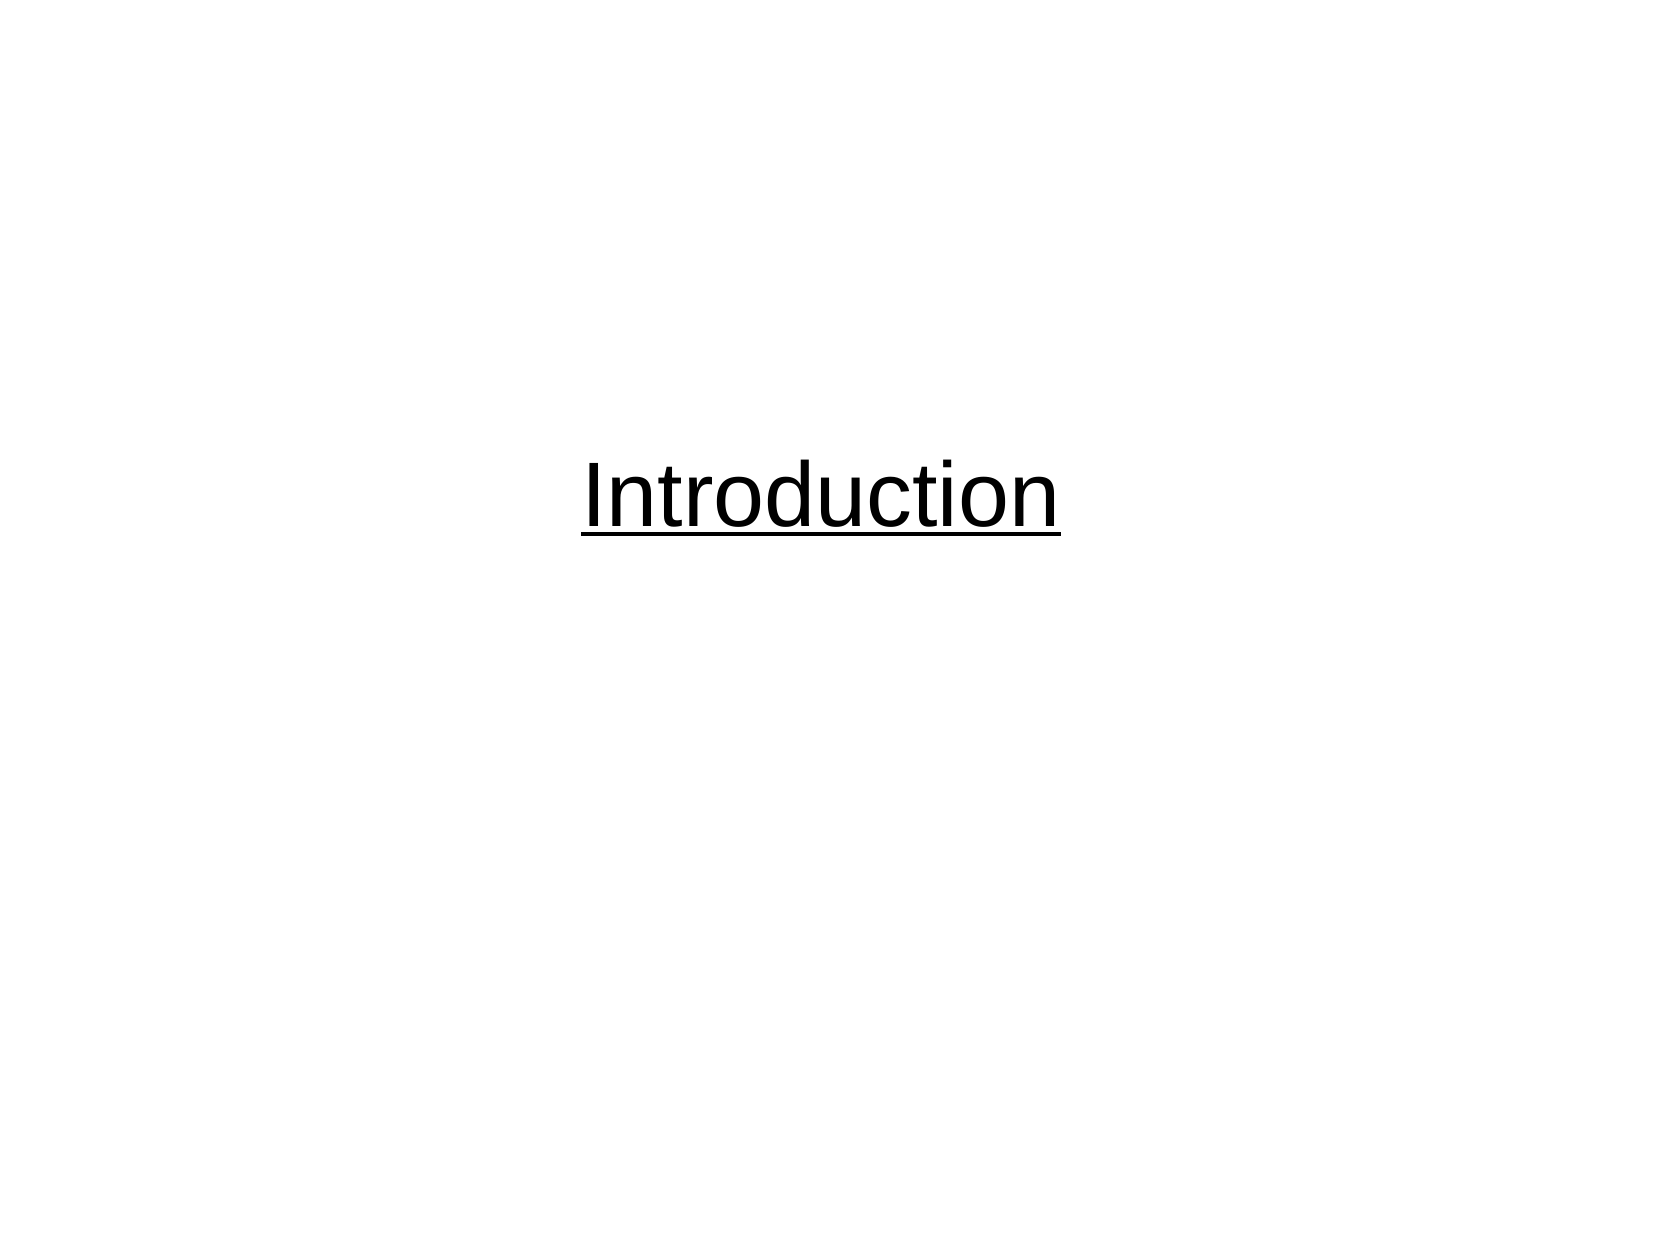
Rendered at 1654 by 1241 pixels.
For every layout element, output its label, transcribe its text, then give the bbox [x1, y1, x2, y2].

title Introduction [76, 442, 1565, 650]
